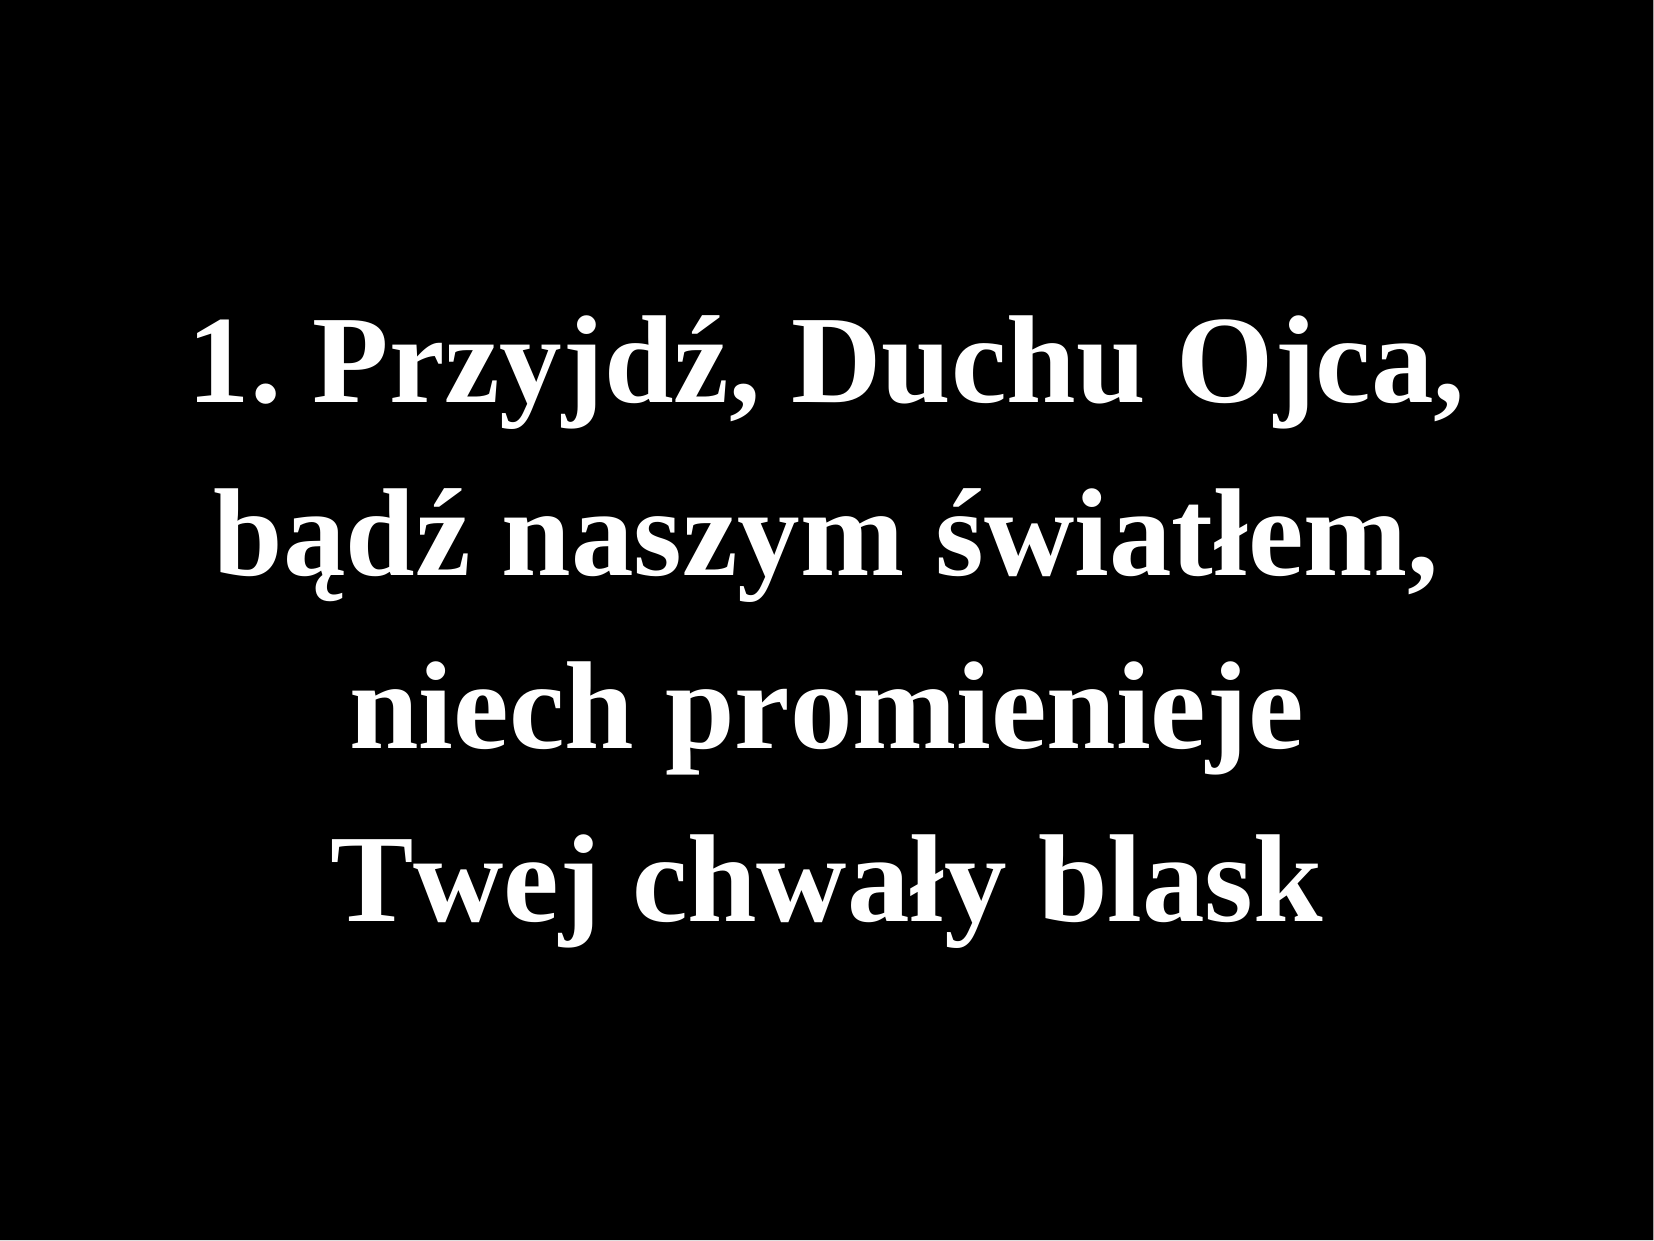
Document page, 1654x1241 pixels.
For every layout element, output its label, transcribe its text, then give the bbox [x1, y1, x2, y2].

title 1. Przyjdź, Duchu Ojca, ppp bądź naszym światłem, ppp niech promienieje ppp Twej chwały blask [0, 0, 1654, 1241]
